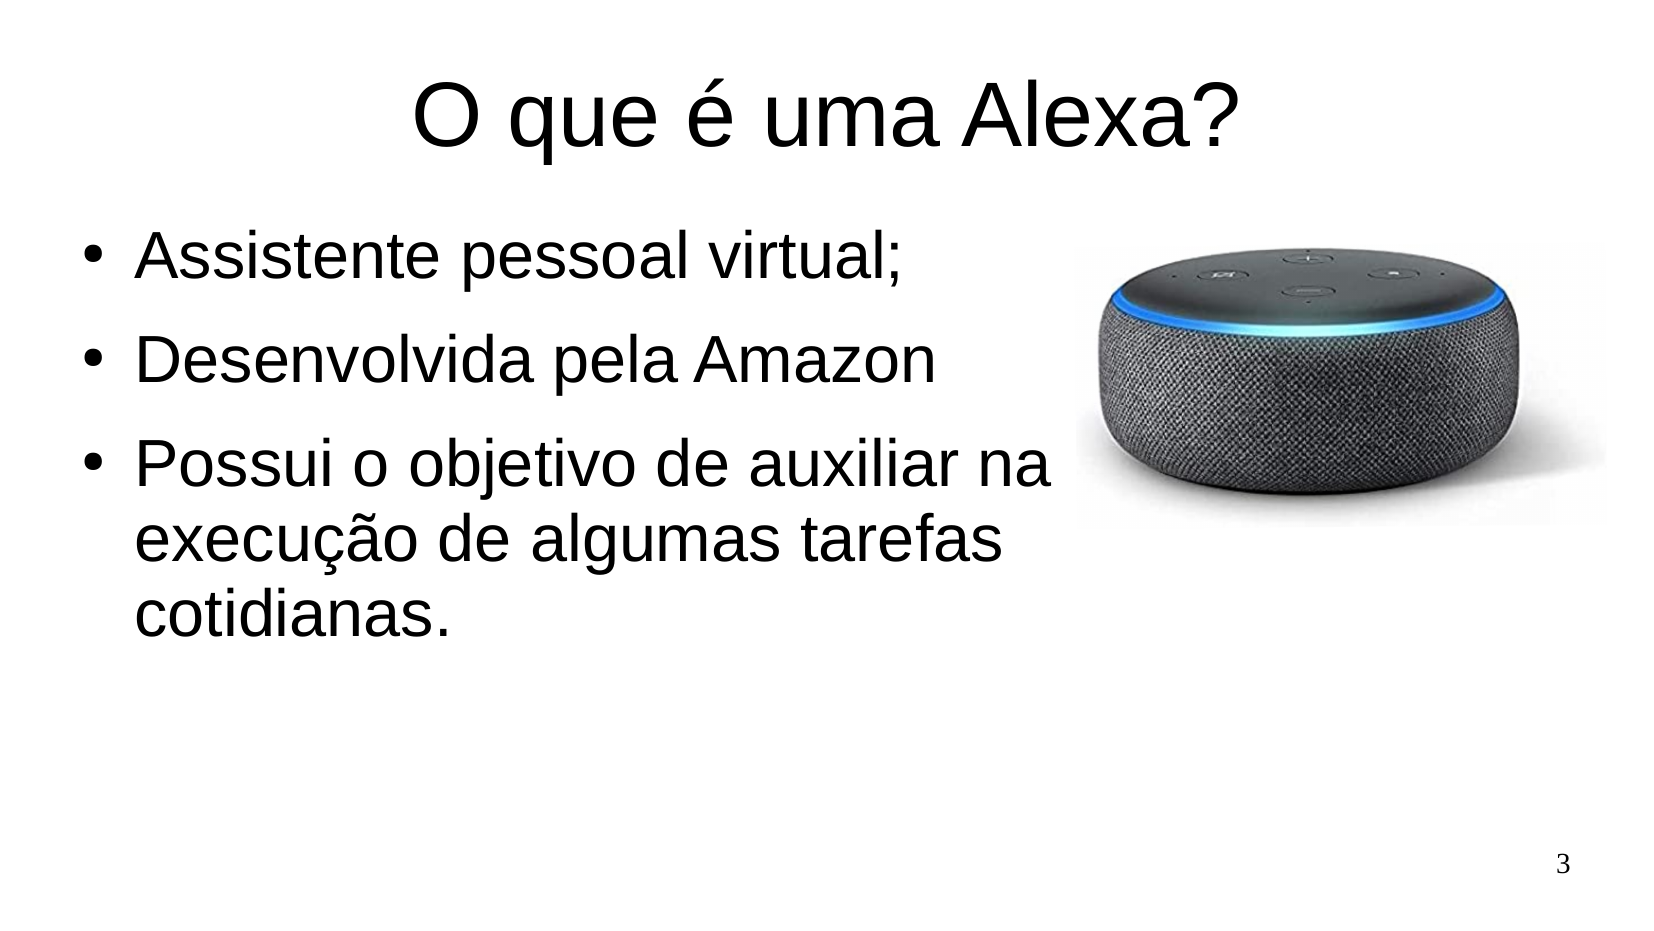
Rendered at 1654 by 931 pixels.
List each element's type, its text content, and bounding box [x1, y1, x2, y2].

list Assistente pessoal virtual; Desenvolvida pela Amazon Possui o objetivo de auxiliar na execução de algumas tarefas cotidianas. [63, 217, 1058, 923]
picture [1074, 242, 1607, 529]
title O que é uma Alexa? [82, 37, 1571, 193]
